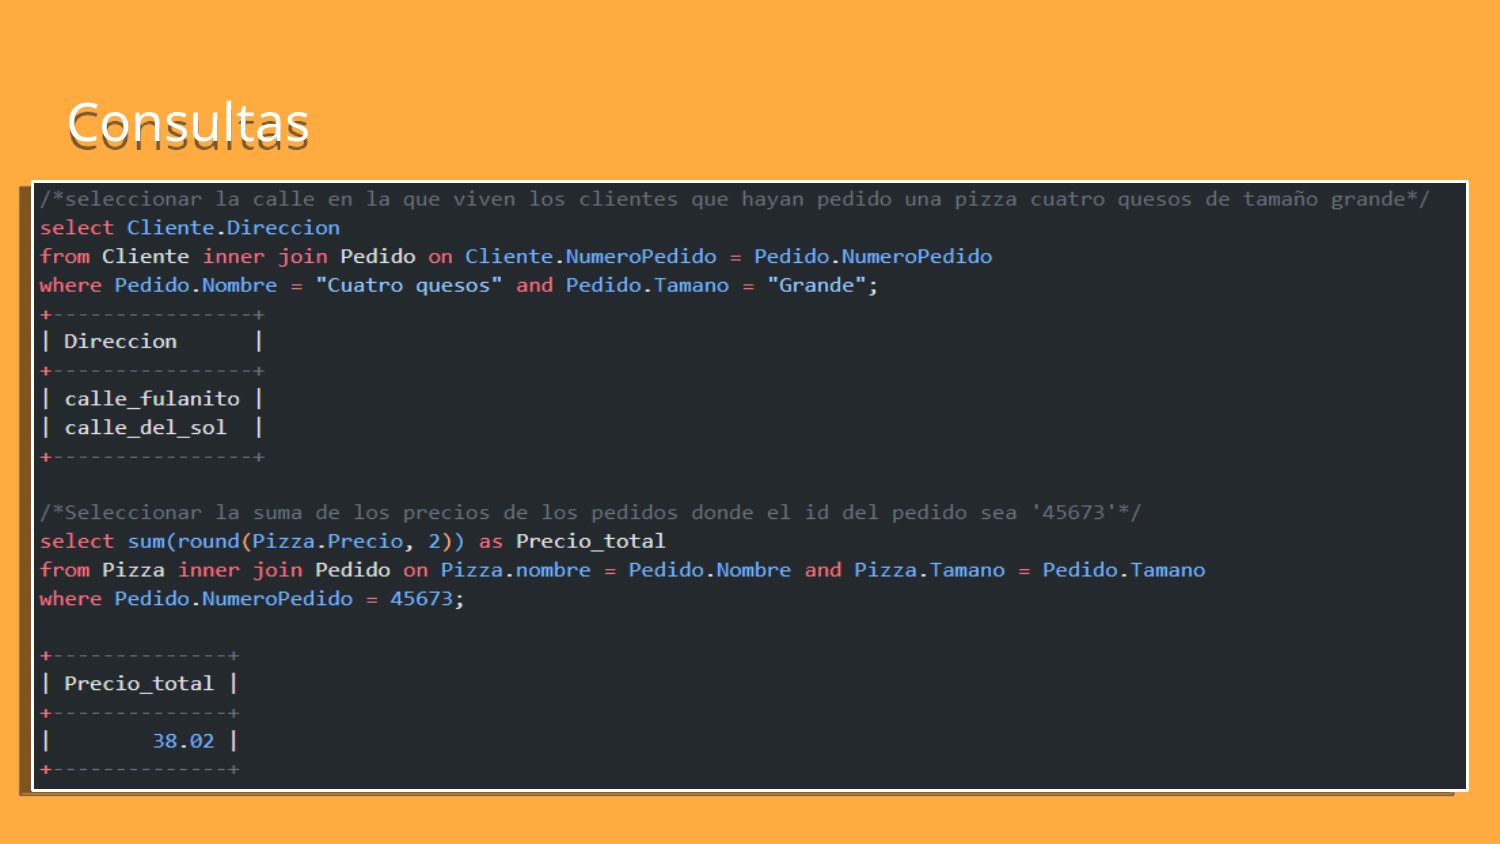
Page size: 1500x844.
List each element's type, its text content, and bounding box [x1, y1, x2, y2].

picture [34, 182, 1466, 789]
title Consultas [51, 72, 1449, 167]
